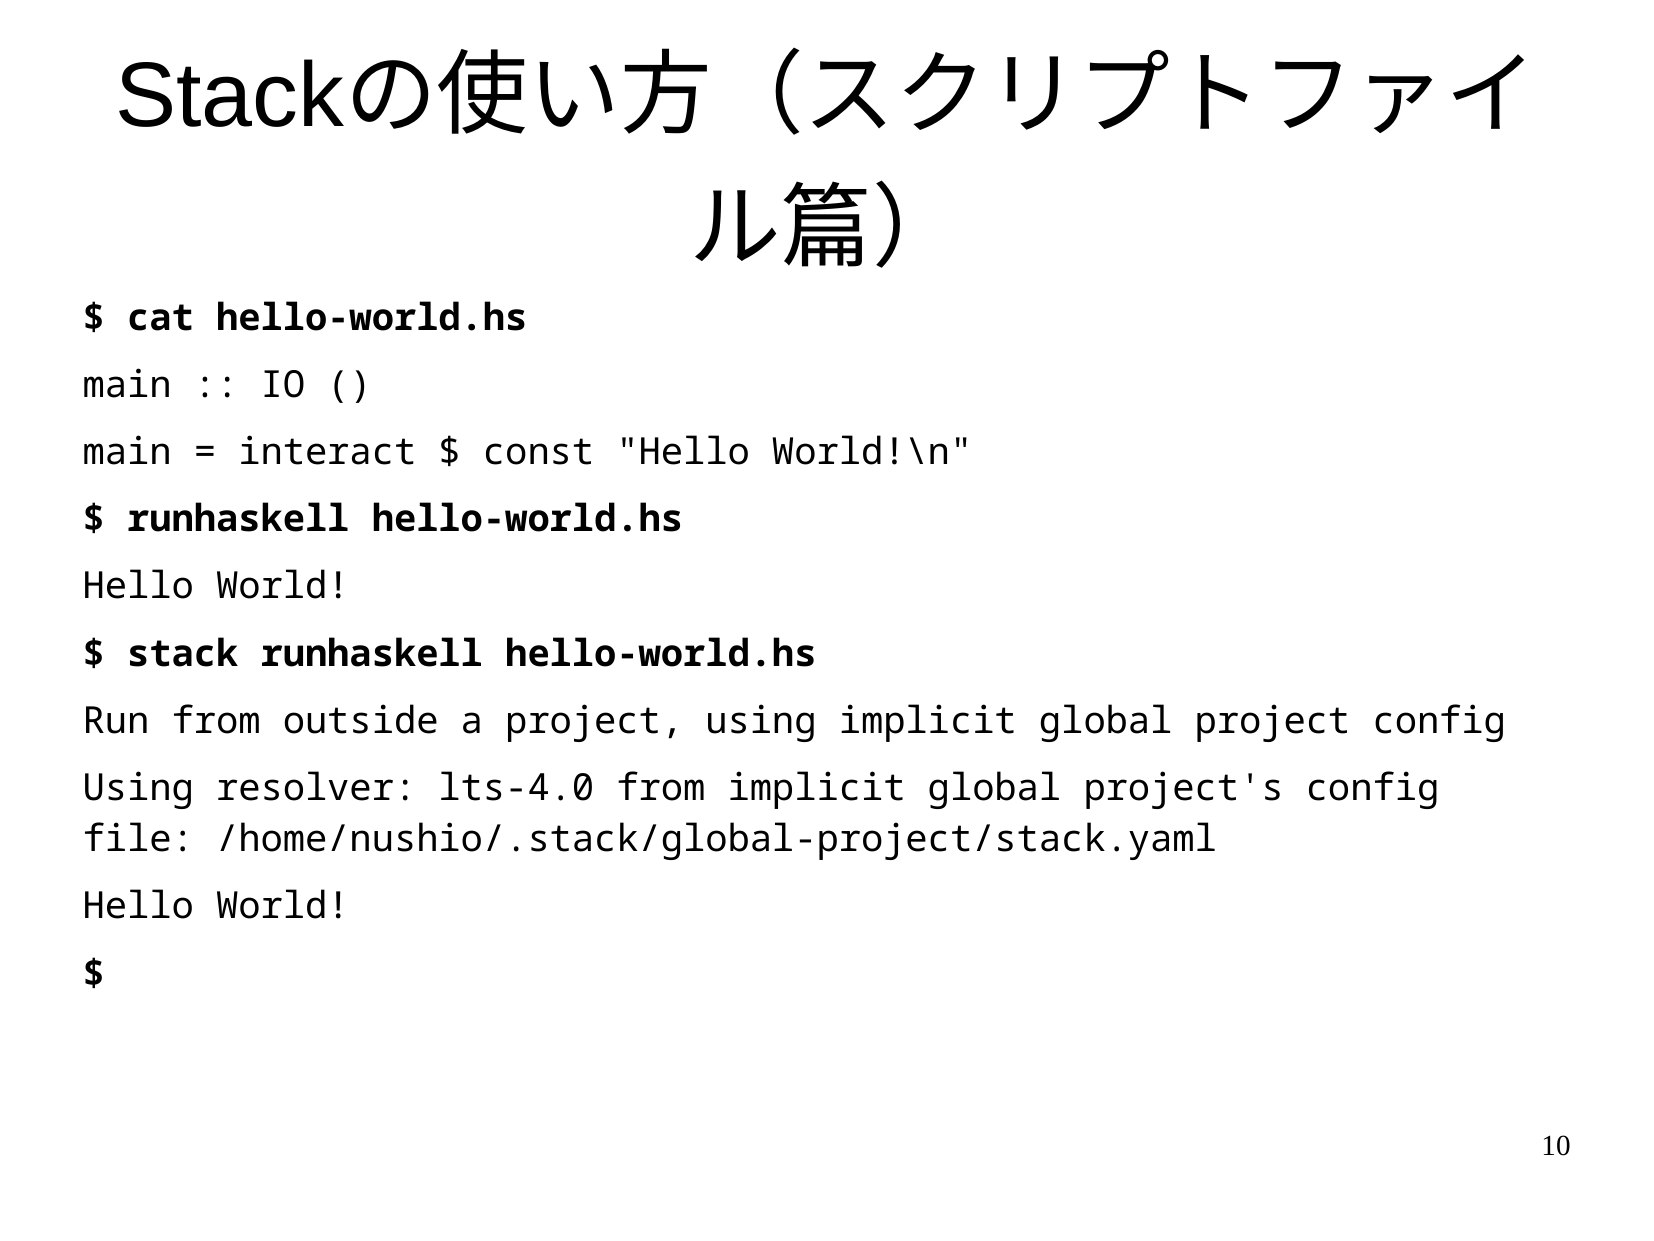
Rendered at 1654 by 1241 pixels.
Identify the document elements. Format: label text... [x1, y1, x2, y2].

title Stackの使い方（スクリプトファイル篇） [82, 49, 1571, 257]
list $ cat hello-world.hs main :: IO () main = interact $ const "Hello World!\n" $ runhaskell hello-world.hs Hello World! $ stack runhaskell hello-world.hs Run from outside a project, using implicit global project config Using resolver: lts-4.0 from implicit global project's config file: /home/nushio/.stack/global-project/stack.yaml Hello World! $ [82, 290, 1571, 1010]
